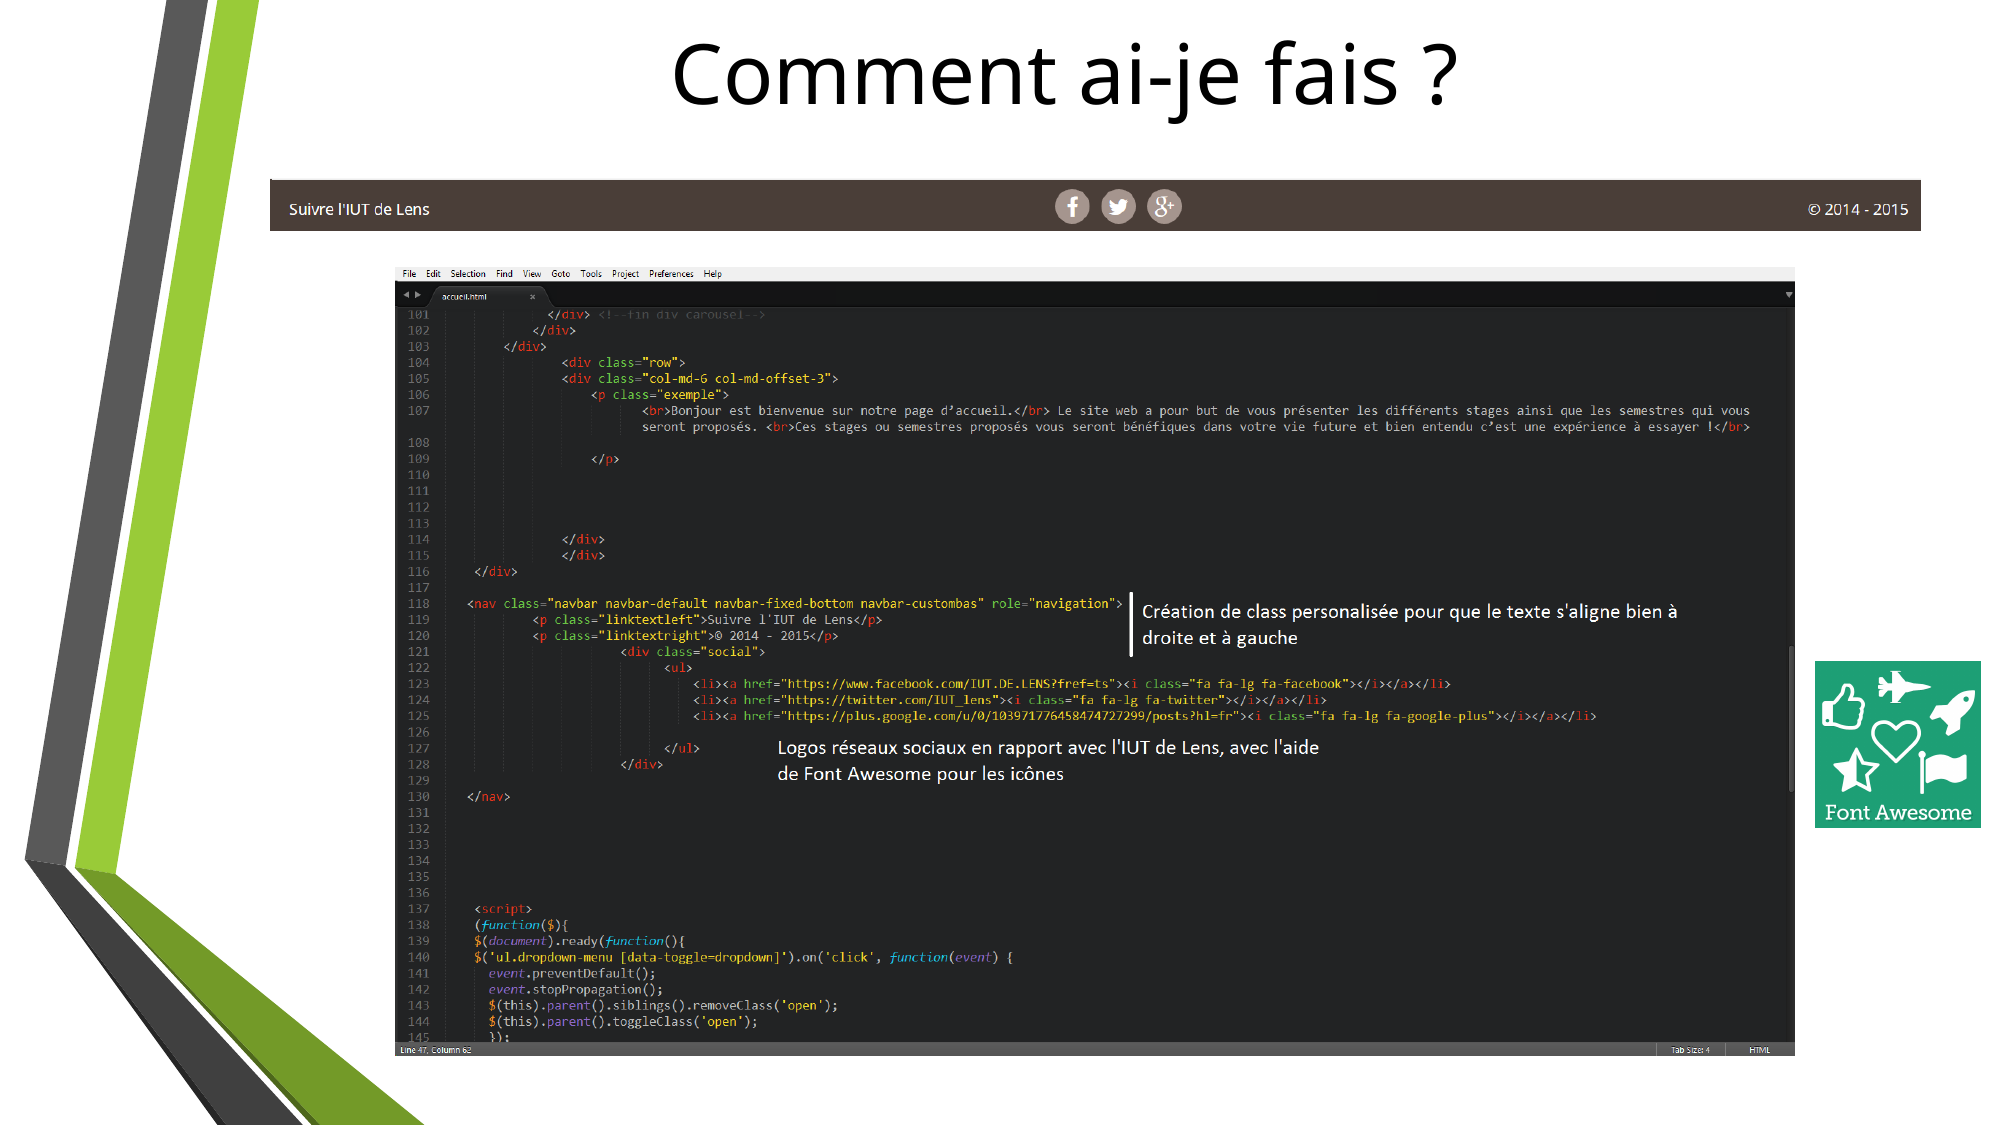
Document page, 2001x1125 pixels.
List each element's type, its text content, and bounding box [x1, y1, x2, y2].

picture [1815, 661, 1981, 828]
picture [270, 178, 1921, 231]
title Comment ai-je fais ? [243, 13, 1887, 161]
picture [395, 267, 1795, 1056]
